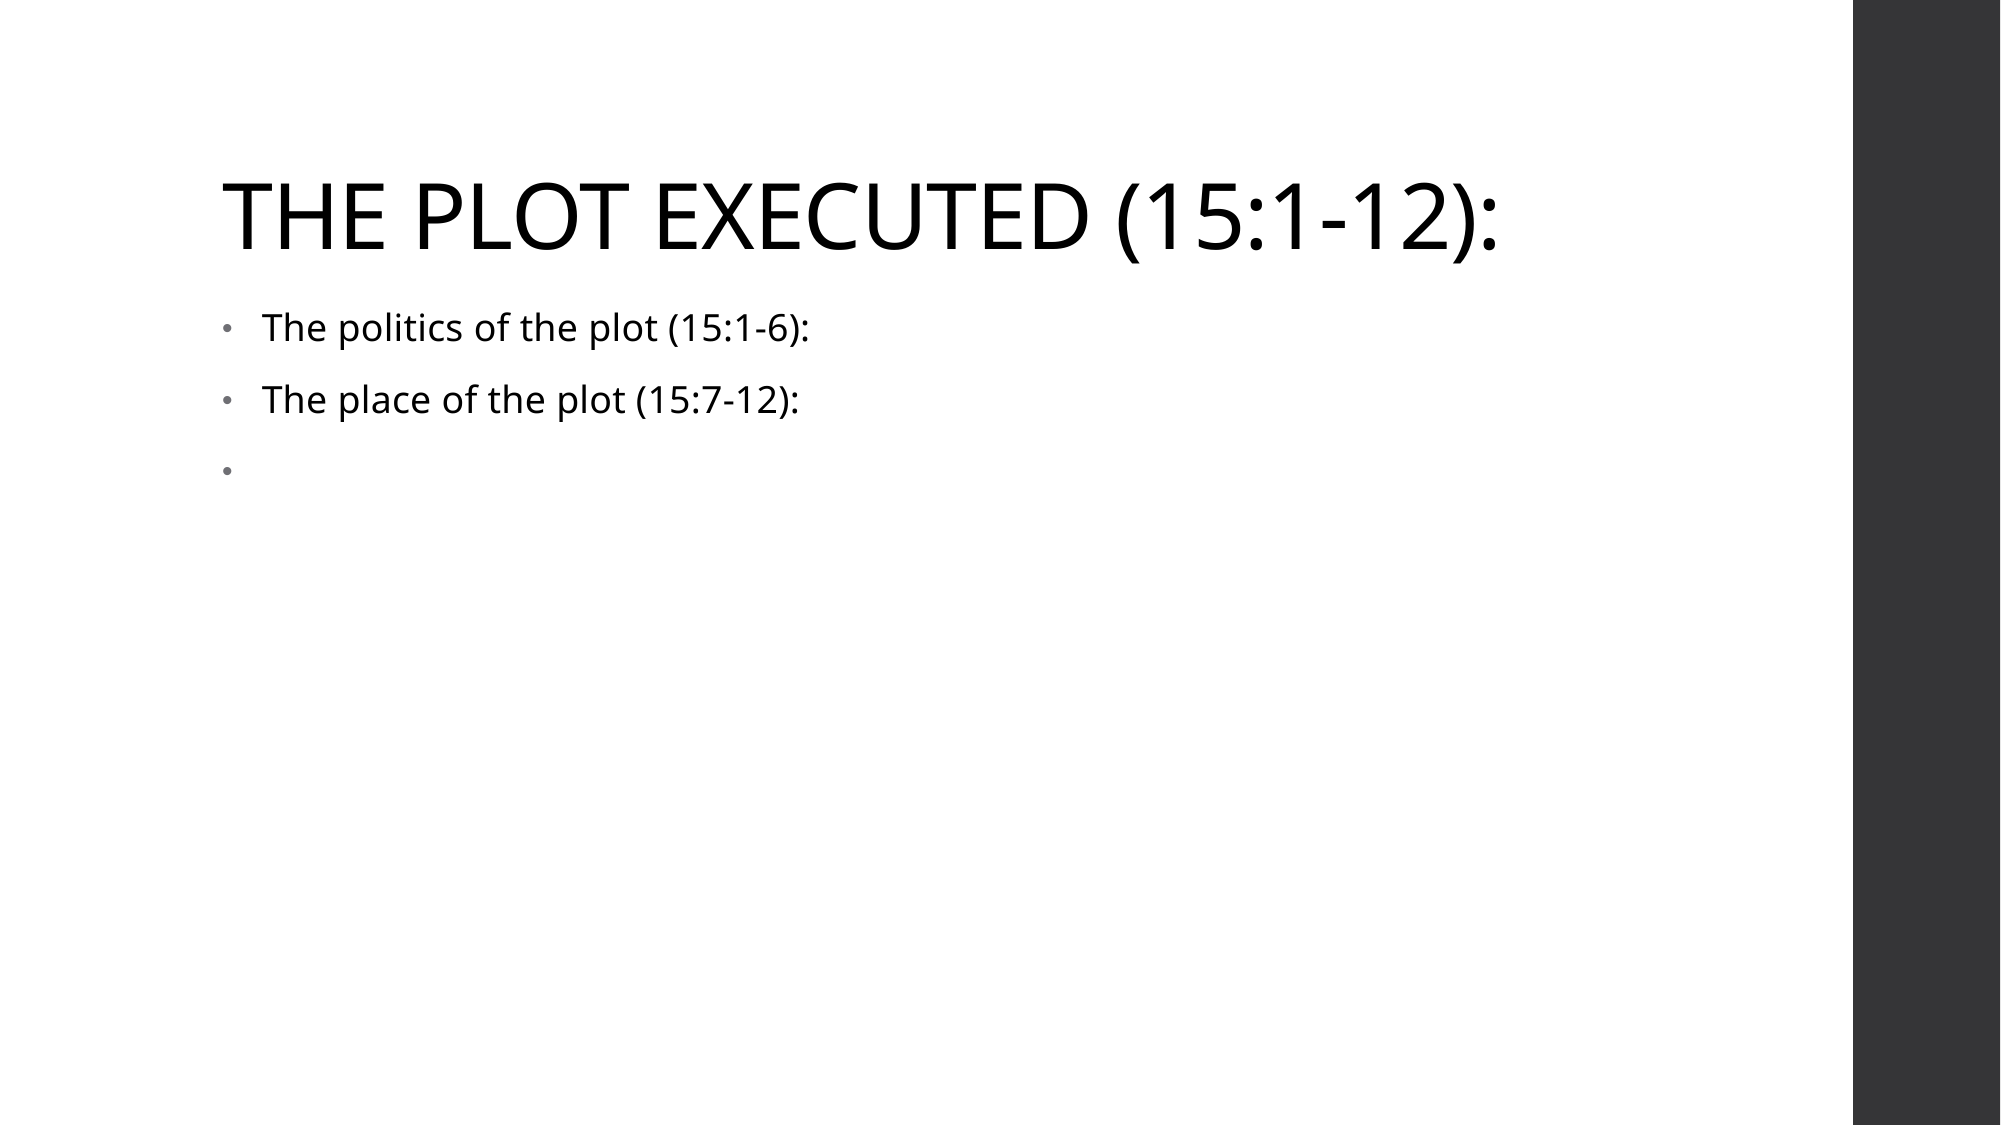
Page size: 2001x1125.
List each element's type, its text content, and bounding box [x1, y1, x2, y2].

title THE PLOT EXECUTED (15:1-12): [206, 60, 1797, 278]
list The politics of the plot (15:1-6): The place of the plot (15:7-12): [206, 299, 1617, 1014]
